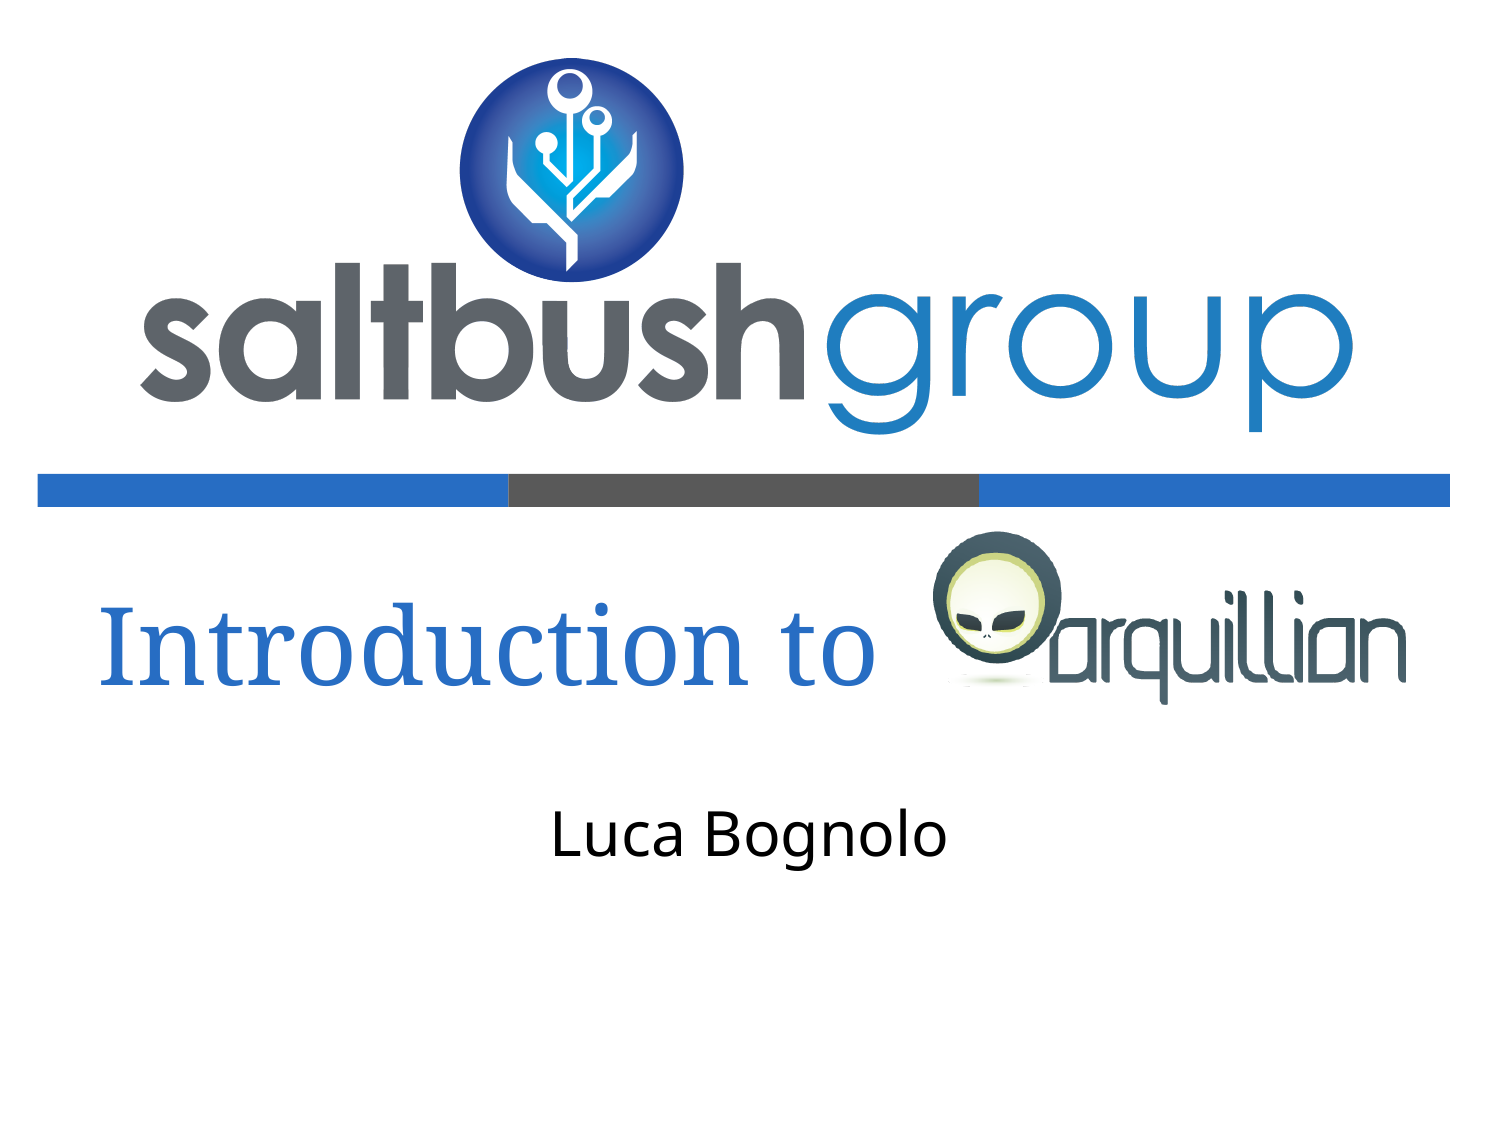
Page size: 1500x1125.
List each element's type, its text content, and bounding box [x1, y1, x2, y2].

title Introduction to [82, 366, 1500, 716]
picture [140, 58, 1362, 366]
picture [933, 531, 1406, 705]
subtitle Luca Bognolo [225, 785, 1275, 997]
